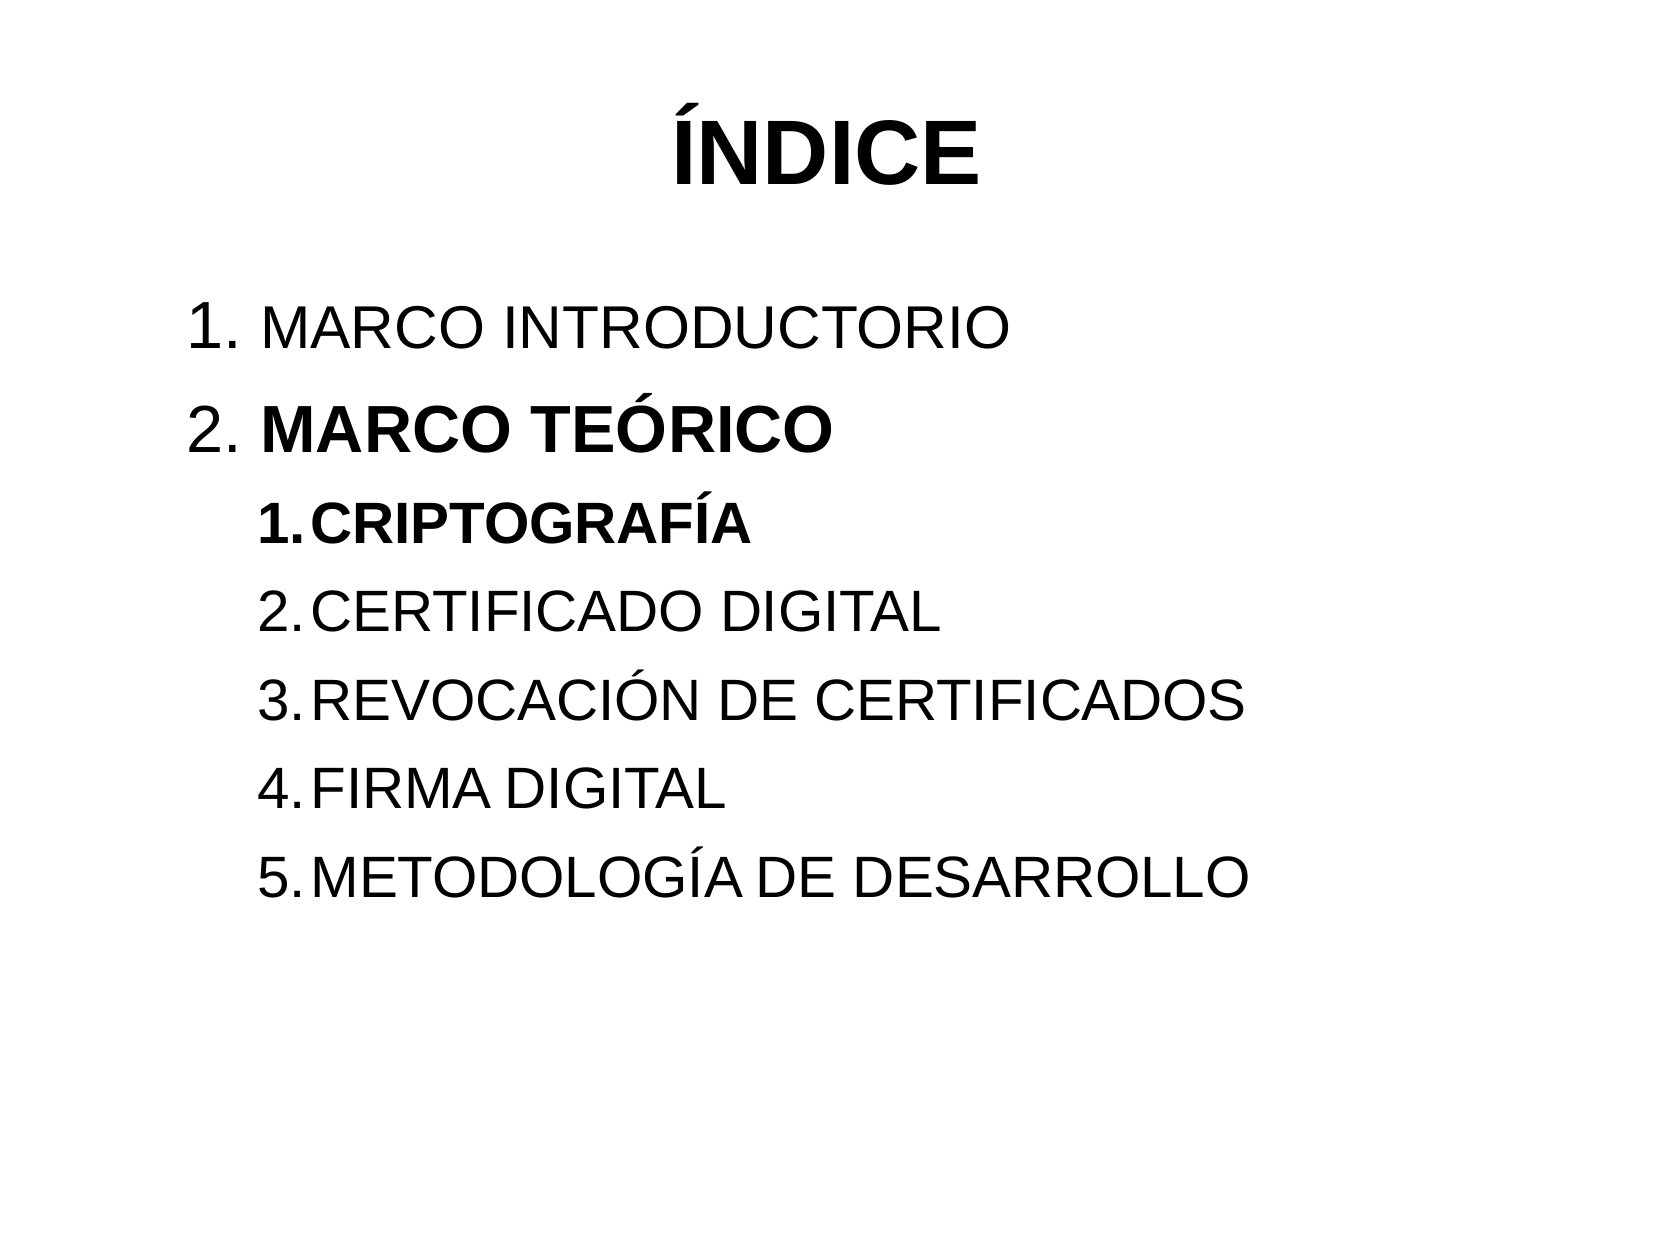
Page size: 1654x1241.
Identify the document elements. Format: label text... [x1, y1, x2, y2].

title ÍNDICE [82, 49, 1571, 257]
list MARCO INTRODUCTORIO MARCO TEÓRICO CRIPTOGRAFÍA CERTIFICADO DIGITAL REVOCACIÓN DE CERTIFICADOS FIRMA DIGITAL METODOLOGÍA DE DESARROLLO [168, 287, 1469, 1007]
